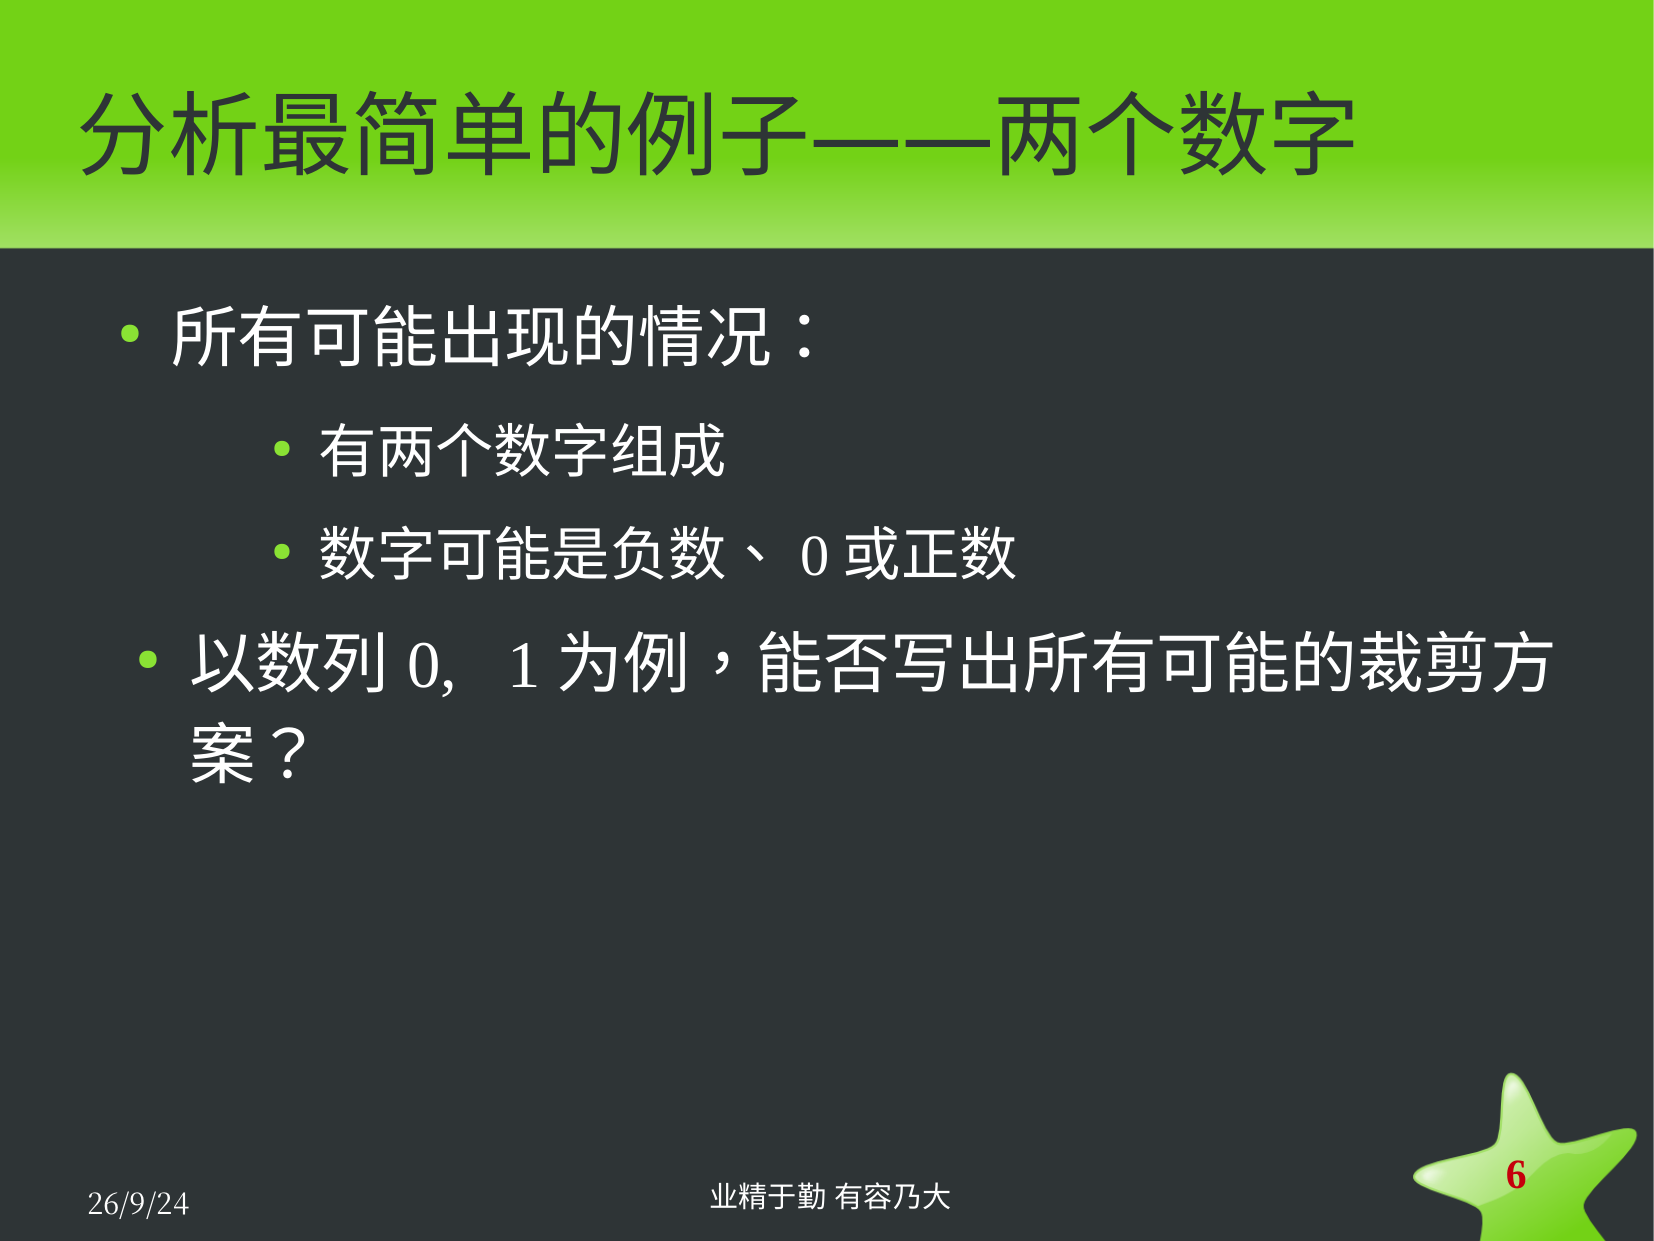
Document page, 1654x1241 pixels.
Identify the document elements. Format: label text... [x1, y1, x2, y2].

list 所有可能出现的情况： 有两个数字组成 数字可能是负数、0或正数 以数列0, 1为例，能否写出所有可能的裁剪方案？ [82, 290, 1571, 1109]
picture [0, 0, 1654, 1241]
title 分析最简单的例子——两个数字 [76, 29, 1565, 237]
